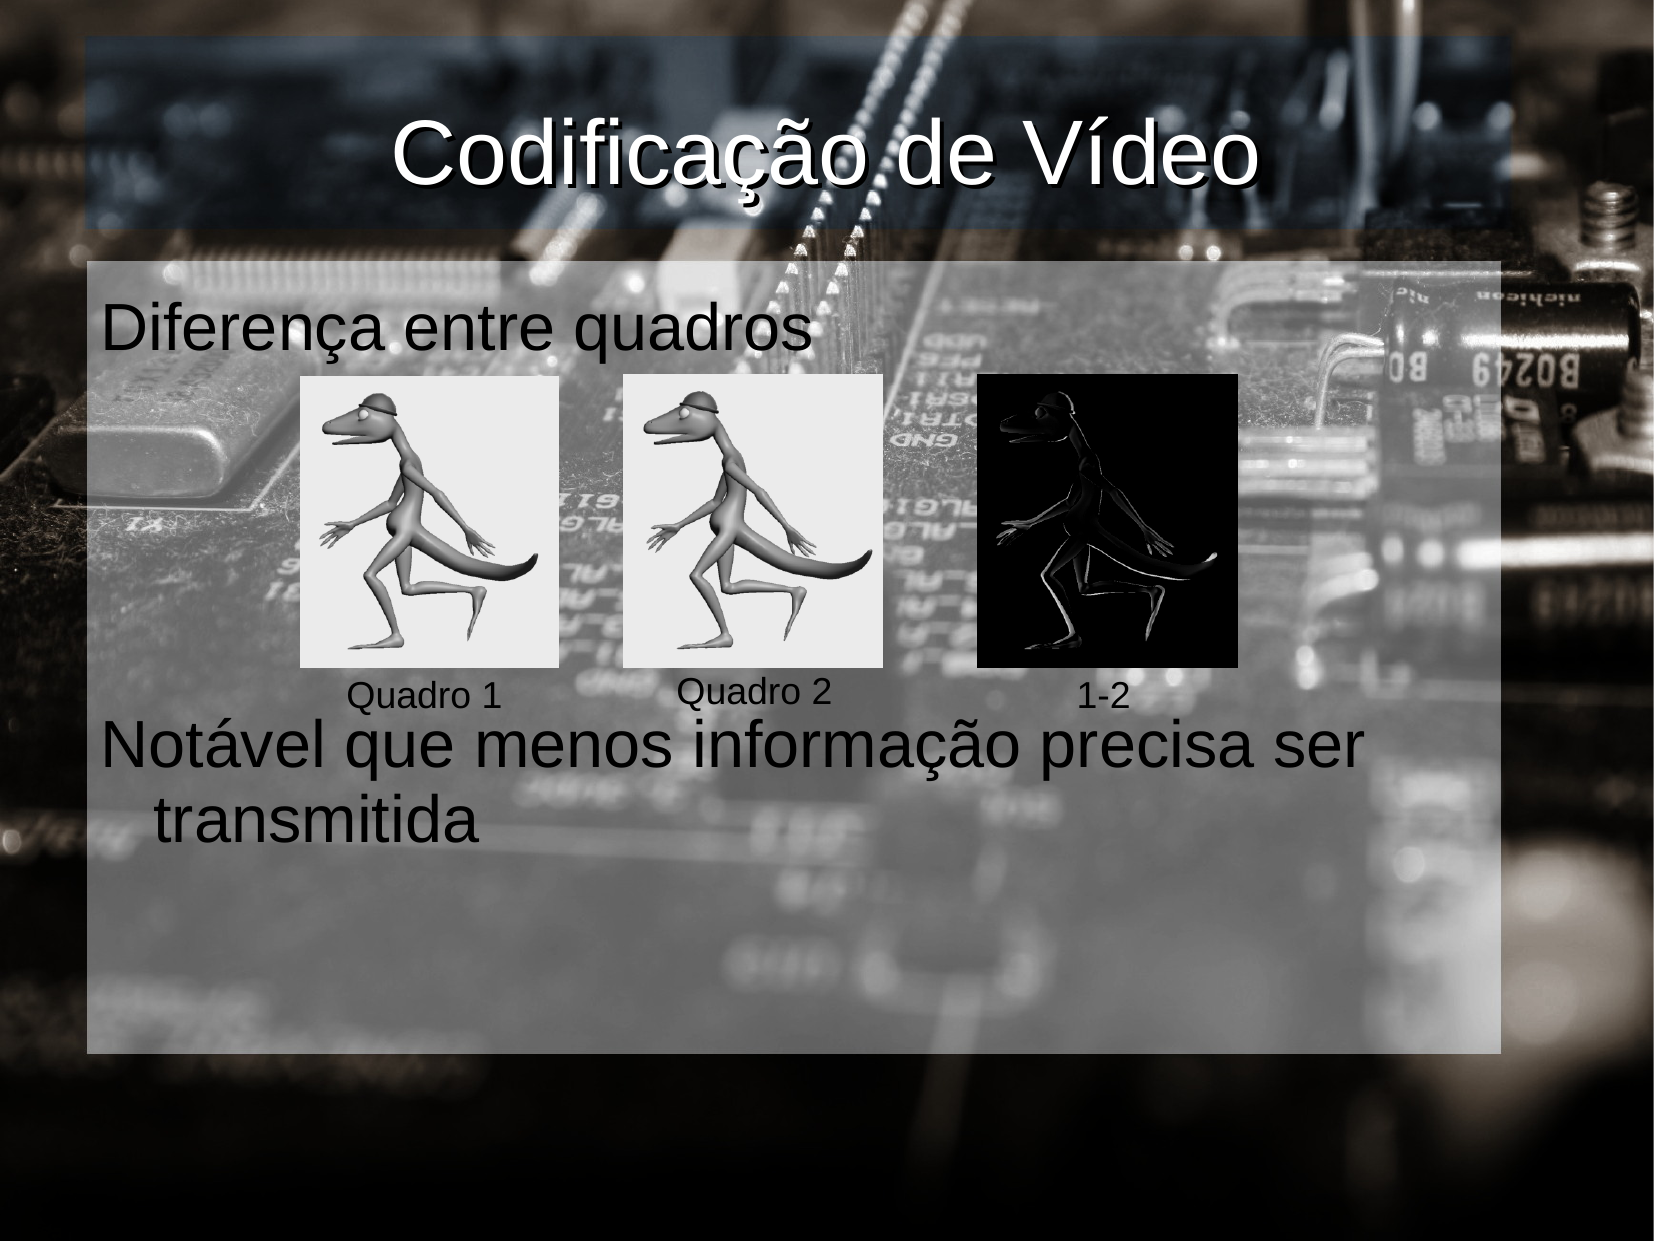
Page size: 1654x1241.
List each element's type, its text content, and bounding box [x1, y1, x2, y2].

title Codificação de Vídeo [82, 56, 1571, 250]
text_box Quadro 1 [331, 667, 533, 729]
text_box 1-2 [1061, 667, 1162, 729]
picture [0, 0, 1654, 1241]
text_box Quadro 2 [661, 663, 881, 725]
list Diferença entre quadros Notável que menos informação precisa ser transmitida [82, 290, 1571, 1094]
